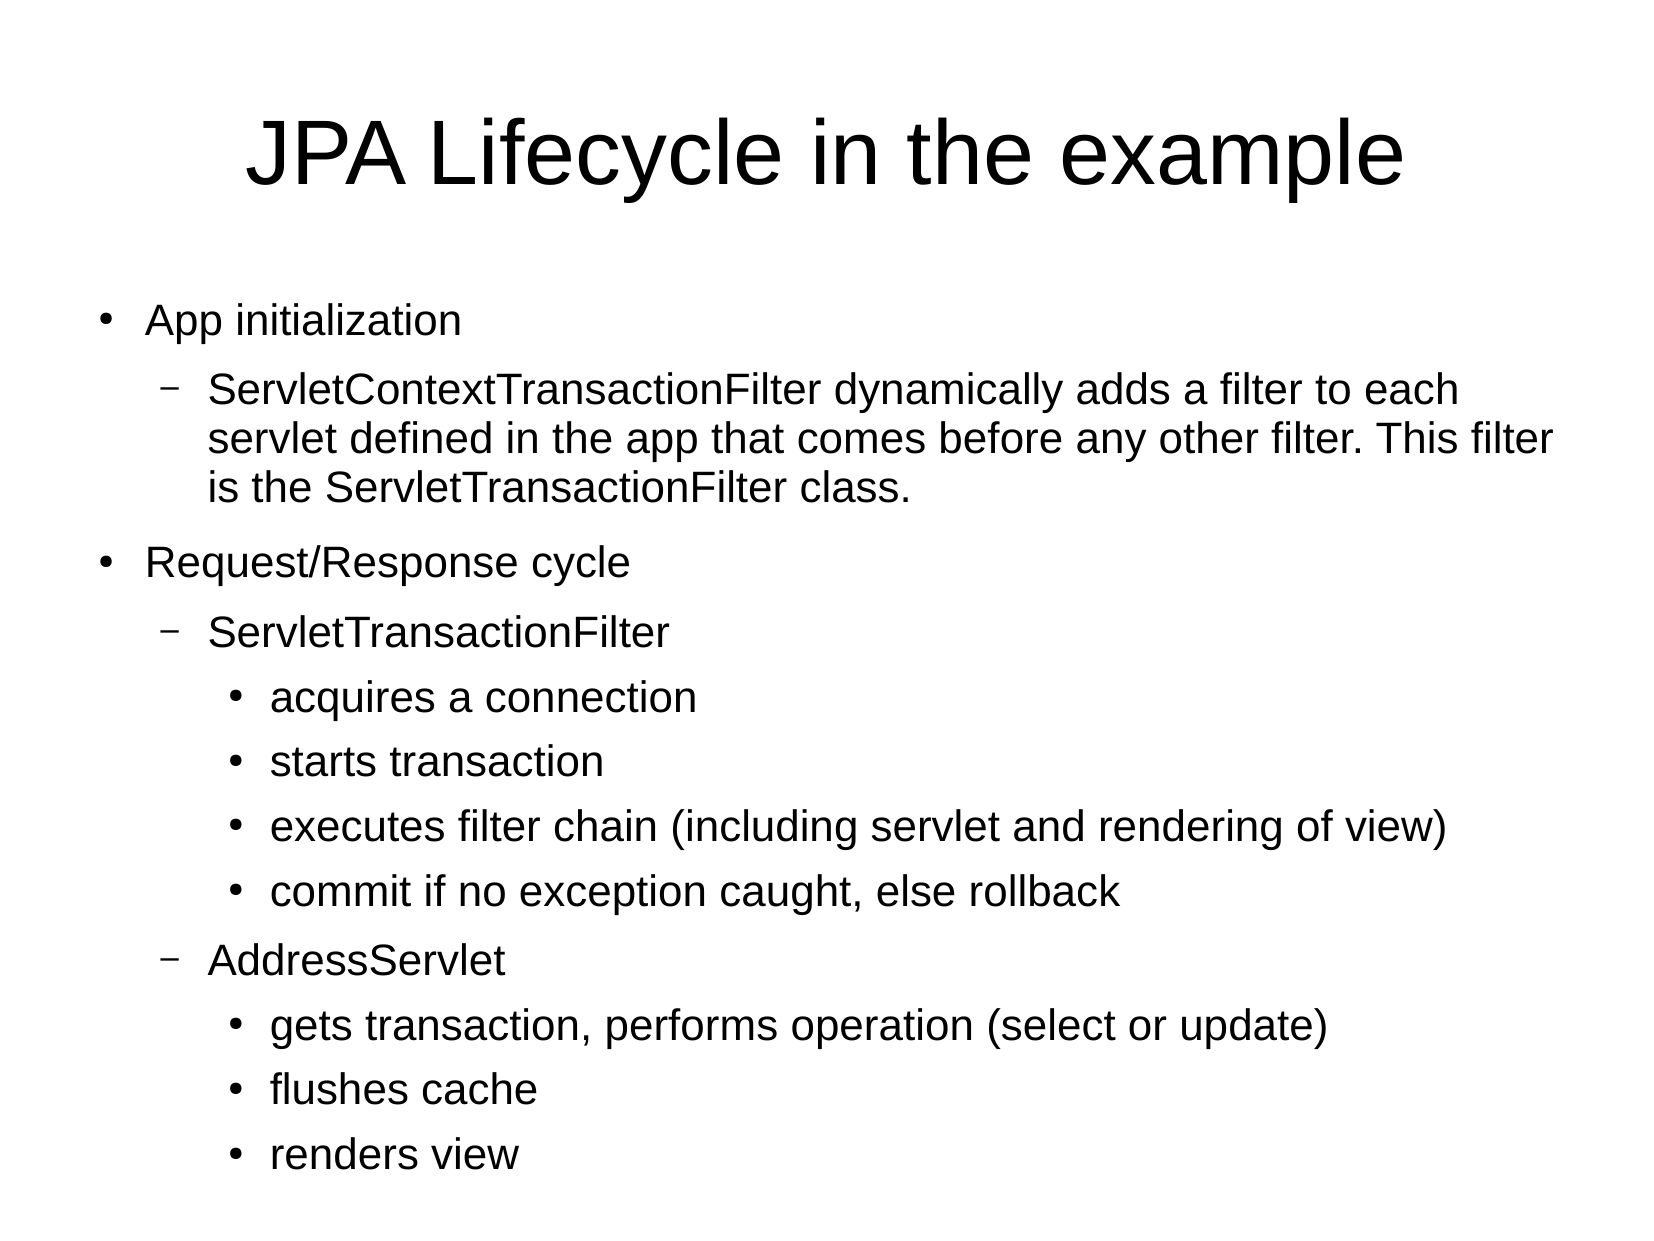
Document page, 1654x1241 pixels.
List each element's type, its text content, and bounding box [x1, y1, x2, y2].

list App initialization ServletContextTransactionFilter dynamically adds a filter to each servlet defined in the app that comes before any other filter. This filter is the ServletTransactionFilter class. Request/Response cycle ServletTransactionFilter acquires a connection starts transaction executes filter chain (including servlet and rendering of view) commit if no exception caught, else rollback AddressServlet gets transaction, performs operation (select or update) flushes cache renders view [82, 295, 1571, 1182]
title JPA Lifecycle in the example [82, 49, 1571, 257]
